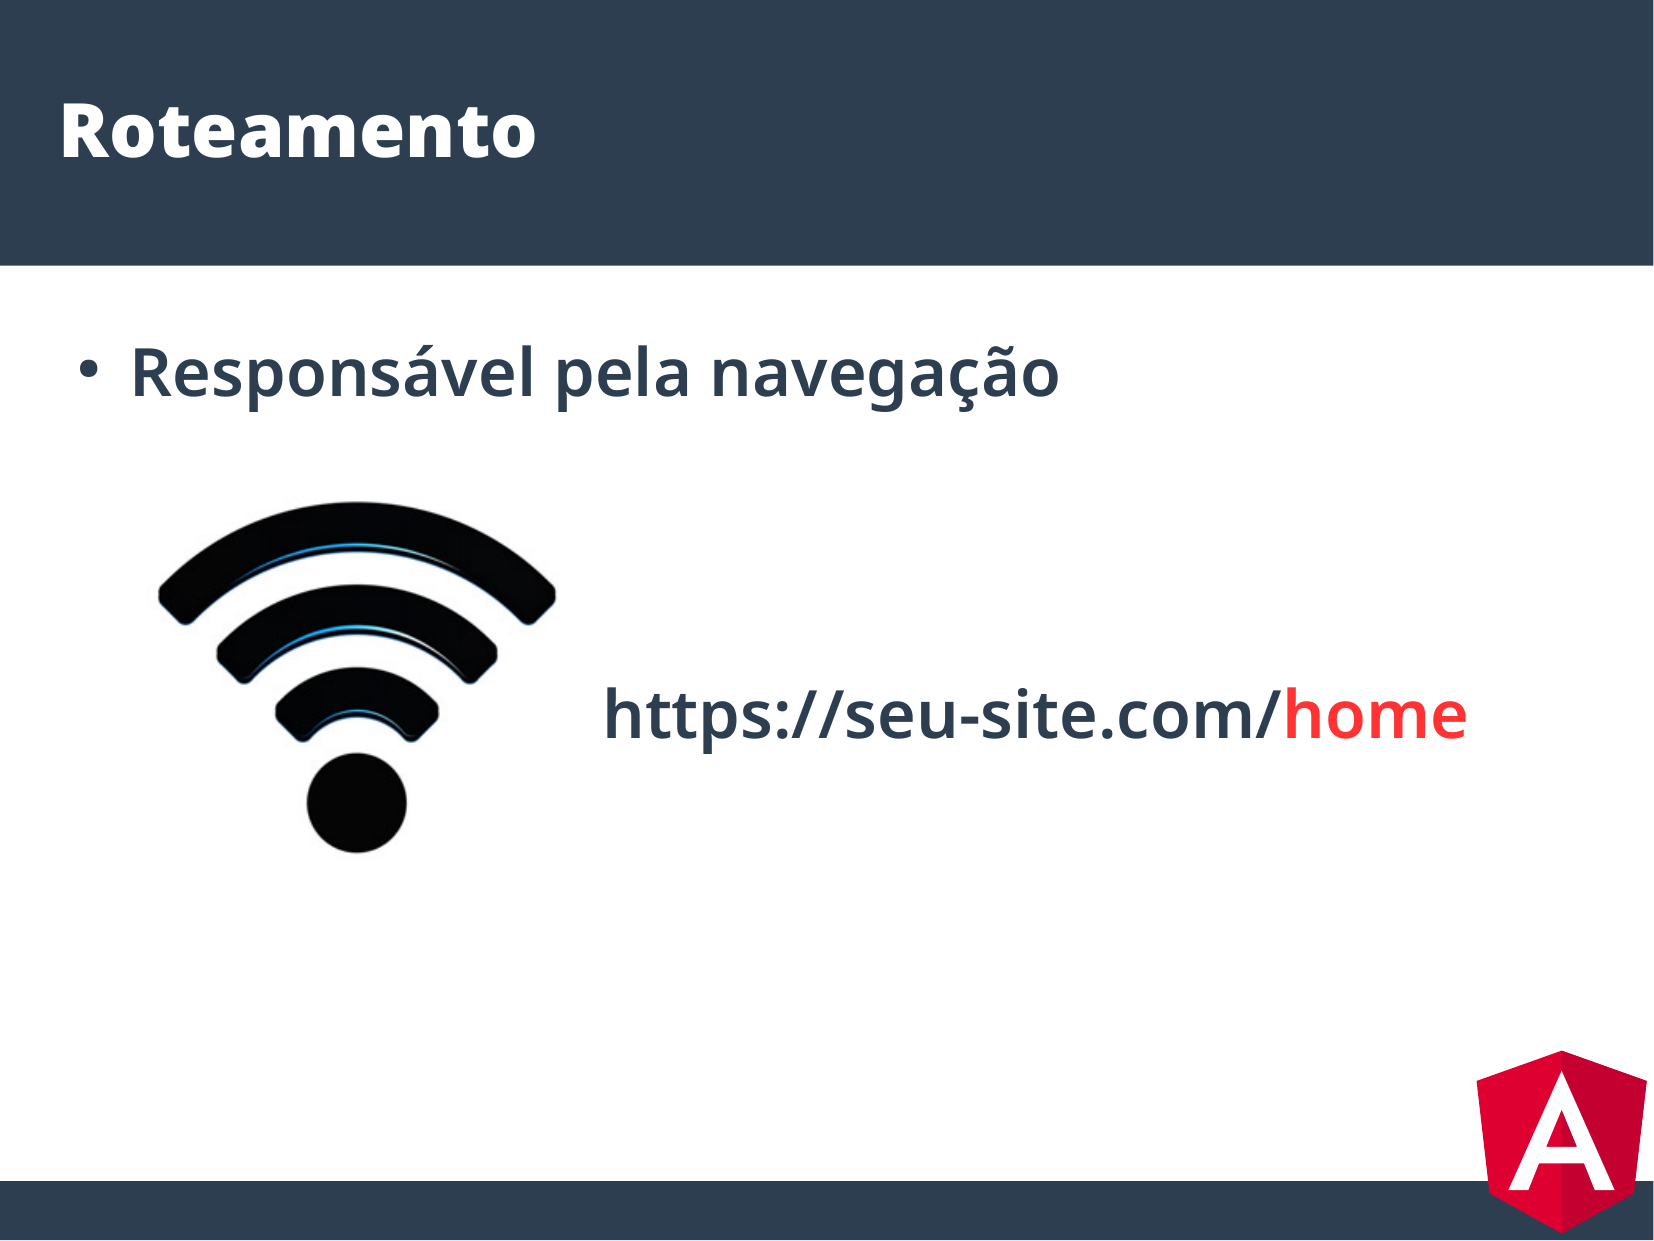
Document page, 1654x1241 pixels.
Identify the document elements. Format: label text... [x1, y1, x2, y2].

picture [110, 472, 579, 873]
picture [1446, 1022, 1654, 1241]
list https://seu-site.com/home [531, 667, 1619, 792]
list Responsável pela navegação [59, 324, 1595, 449]
title Roteamento [59, 49, 1595, 207]
